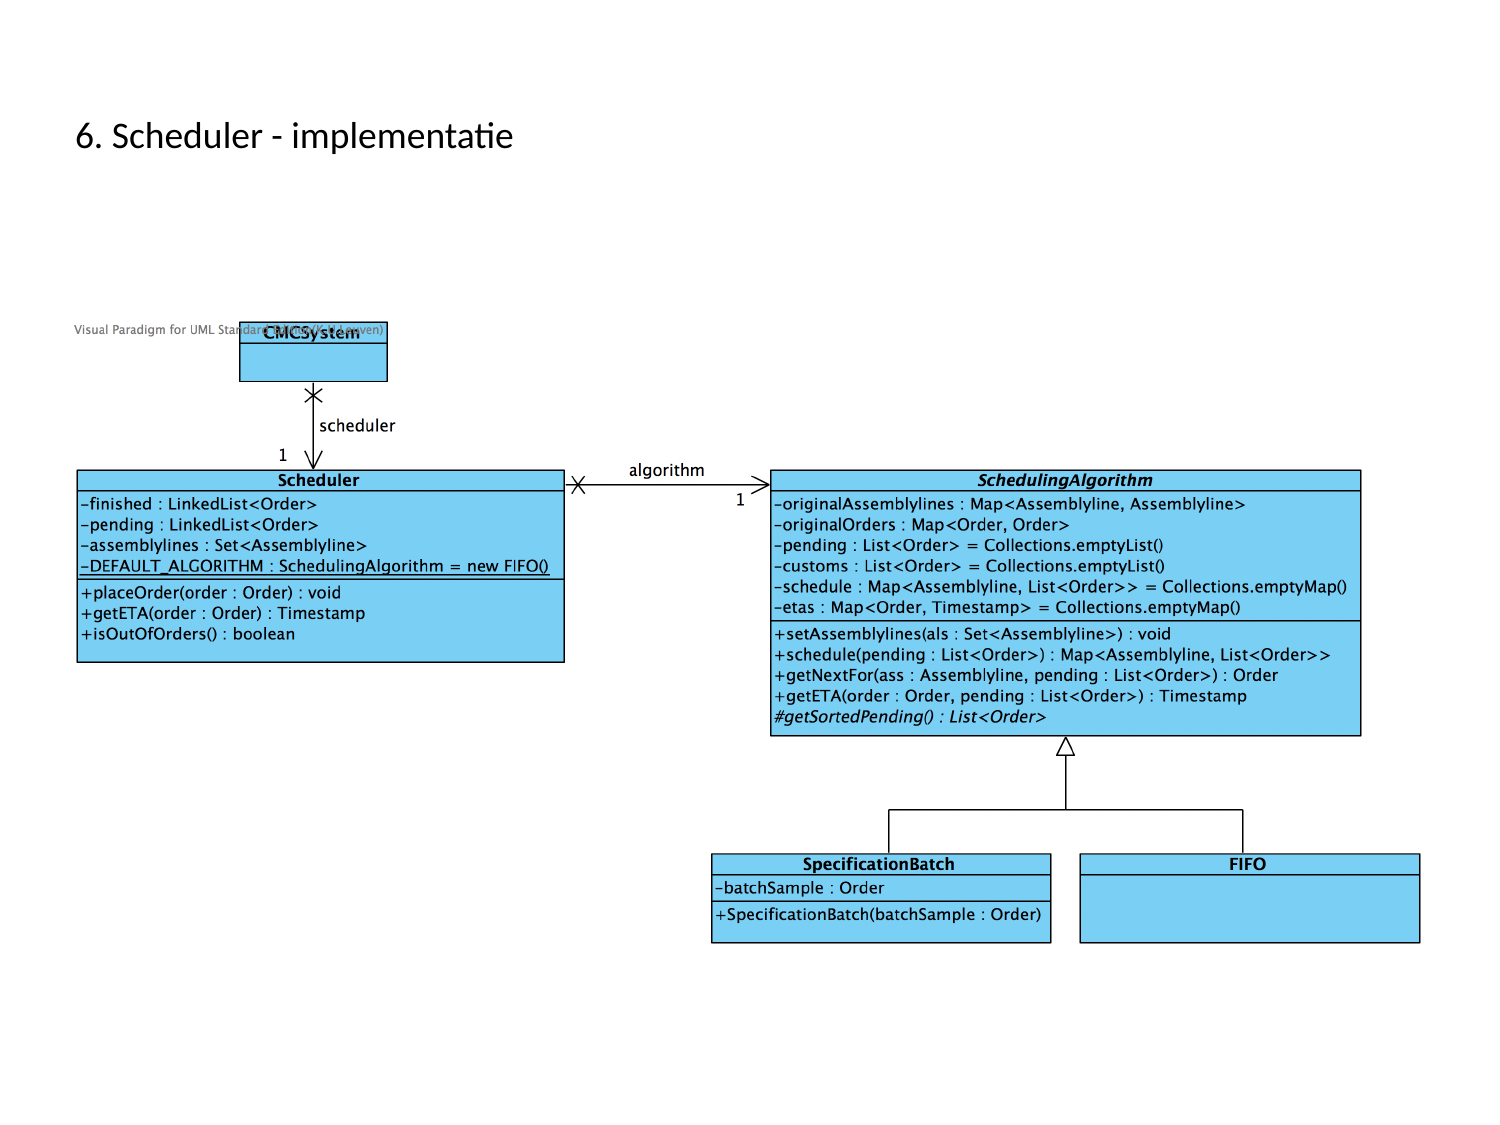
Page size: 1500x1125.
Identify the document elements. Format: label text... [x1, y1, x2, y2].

picture [74, 319, 1425, 948]
title 6. Scheduler - implementatie [75, 45, 1425, 233]
